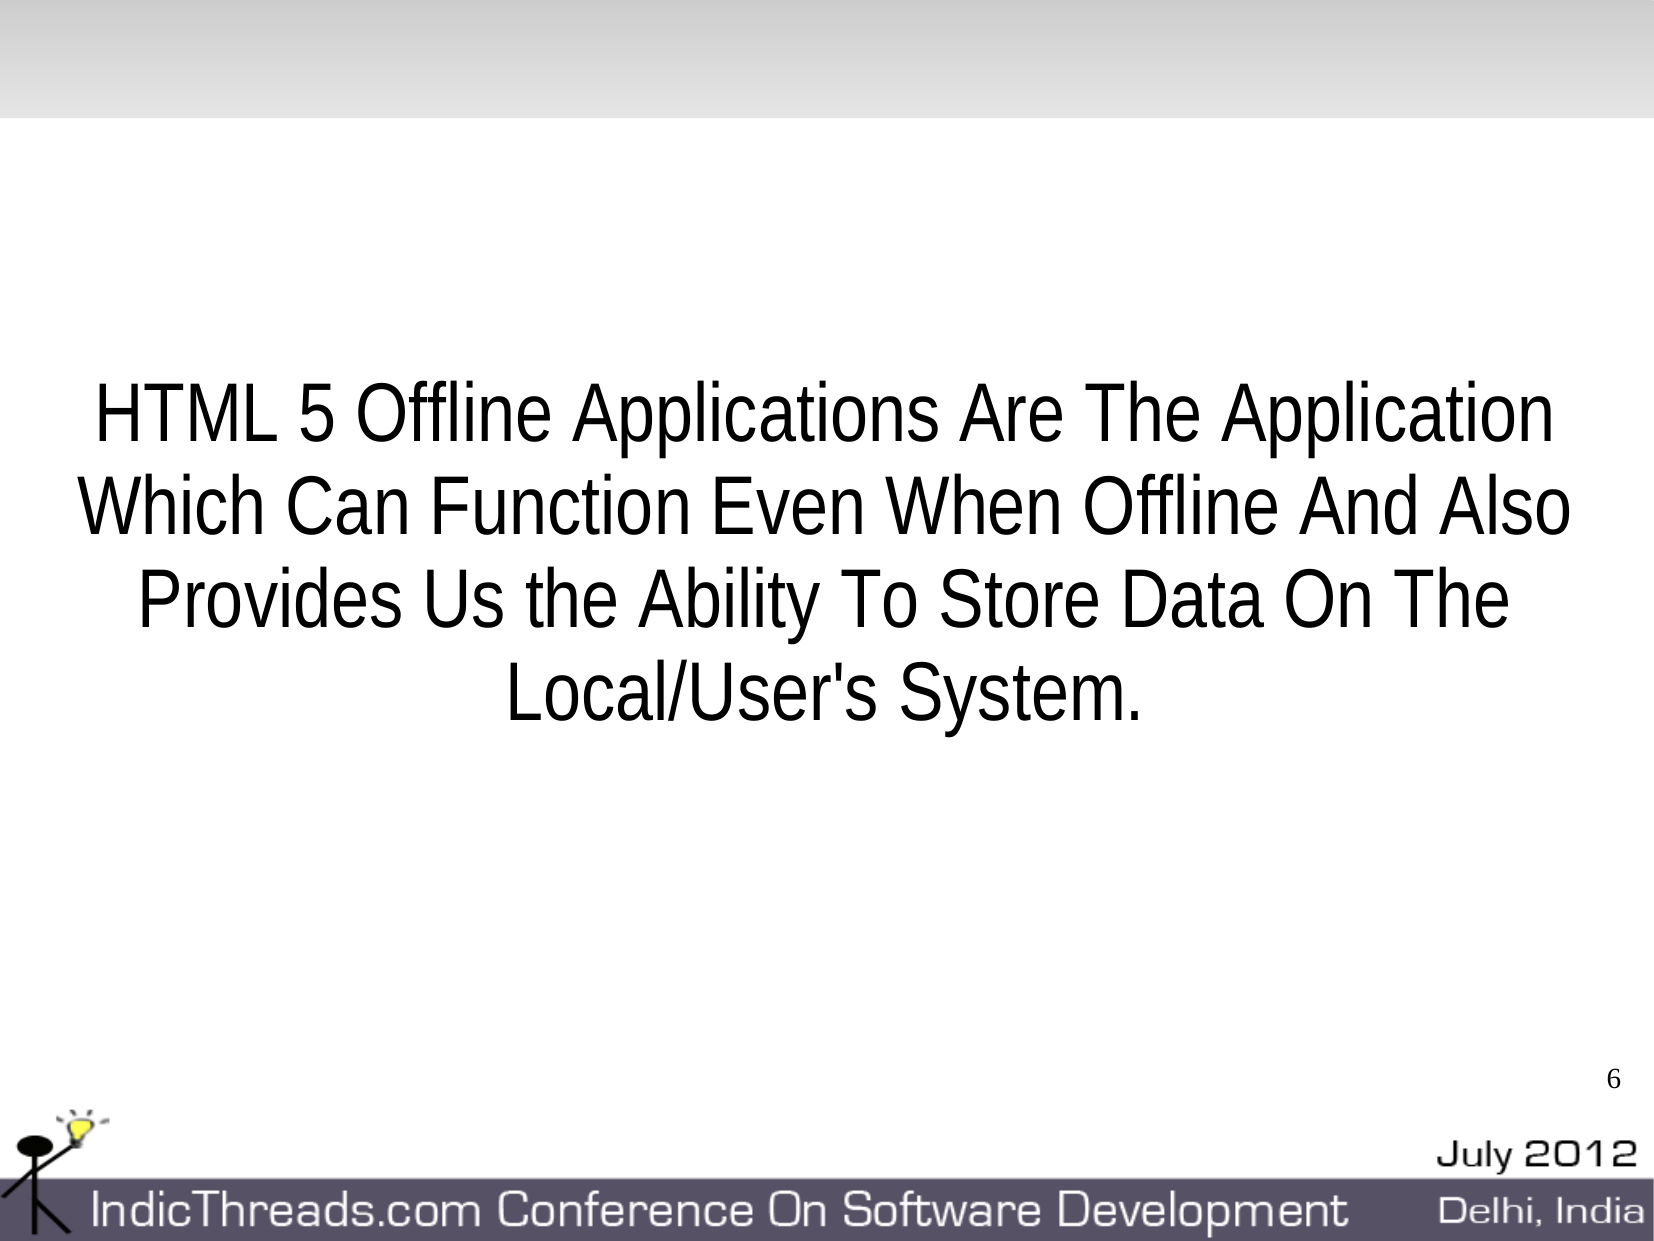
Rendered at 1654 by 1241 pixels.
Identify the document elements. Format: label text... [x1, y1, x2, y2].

picture [0, 118, 1654, 1241]
text_box HTML 5 Offline Applications Are The Application Which Can Function Even When Offline And Also Provides Us the Ability To Store Data On The Local/User's System. [59, 11, 1593, 1096]
